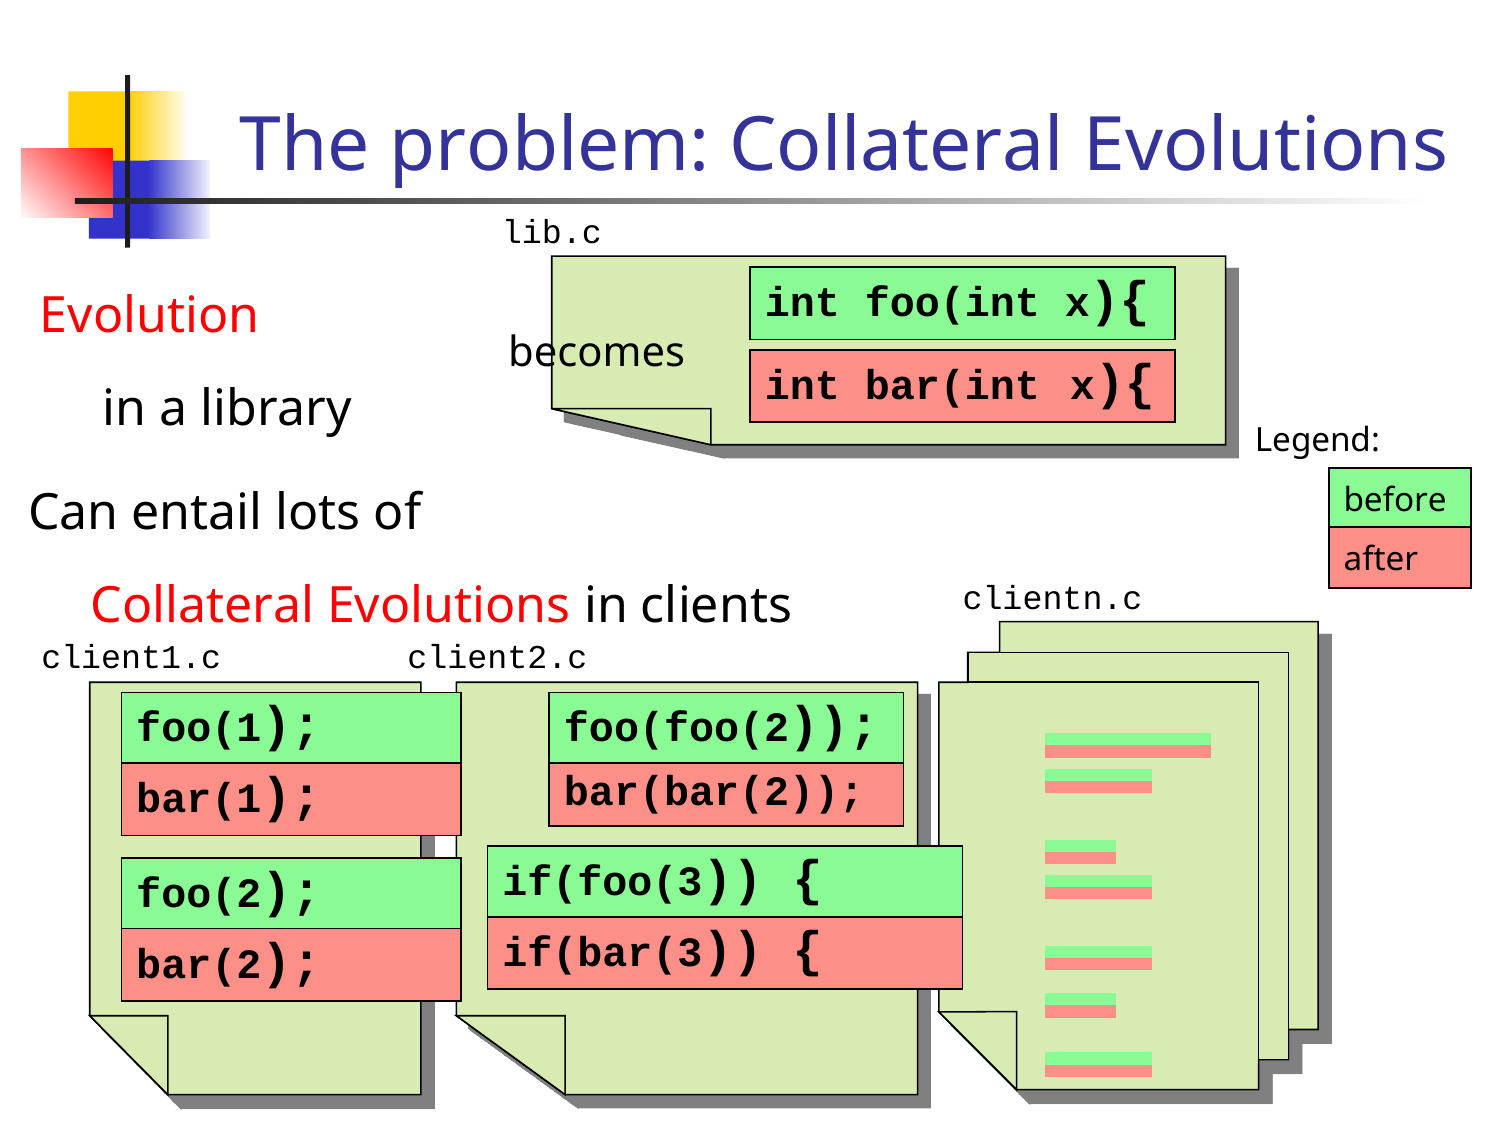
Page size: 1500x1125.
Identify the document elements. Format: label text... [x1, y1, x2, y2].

text_box before [1328, 467, 1471, 527]
text_box [938, 621, 1319, 1090]
text_box Can entail lots of Collateral Evolutions in clients [13, 467, 933, 645]
text_box client2.c [392, 633, 728, 687]
text_box after [1328, 527, 1471, 588]
title The problem: Collateral Evolutions [224, 9, 1500, 200]
text_box [456, 682, 918, 1095]
text_box bar(1); [121, 763, 462, 836]
text_box if(bar(3)) { [487, 916, 963, 990]
text_box [89, 682, 421, 1095]
text_box clientn.c [947, 574, 1283, 628]
text_box bar(bar(2)); [549, 763, 904, 826]
text_box int bar(int x){ [749, 350, 1176, 423]
text_box int foo(int x){ [749, 267, 1176, 340]
text_box Legend: [1239, 408, 1500, 470]
text_box client1.c [26, 633, 362, 687]
text_box foo(foo(2)); [549, 692, 904, 763]
text_box Evolution in a library [25, 271, 506, 449]
text_box foo(1); [121, 692, 462, 763]
text_box [551, 256, 1226, 445]
text_box becomes [493, 314, 826, 387]
text_box bar(2); [121, 928, 462, 1001]
text_box foo(2); [121, 857, 462, 928]
text_box if(foo(3)) { [487, 846, 963, 916]
text_box lib.c [487, 208, 742, 262]
